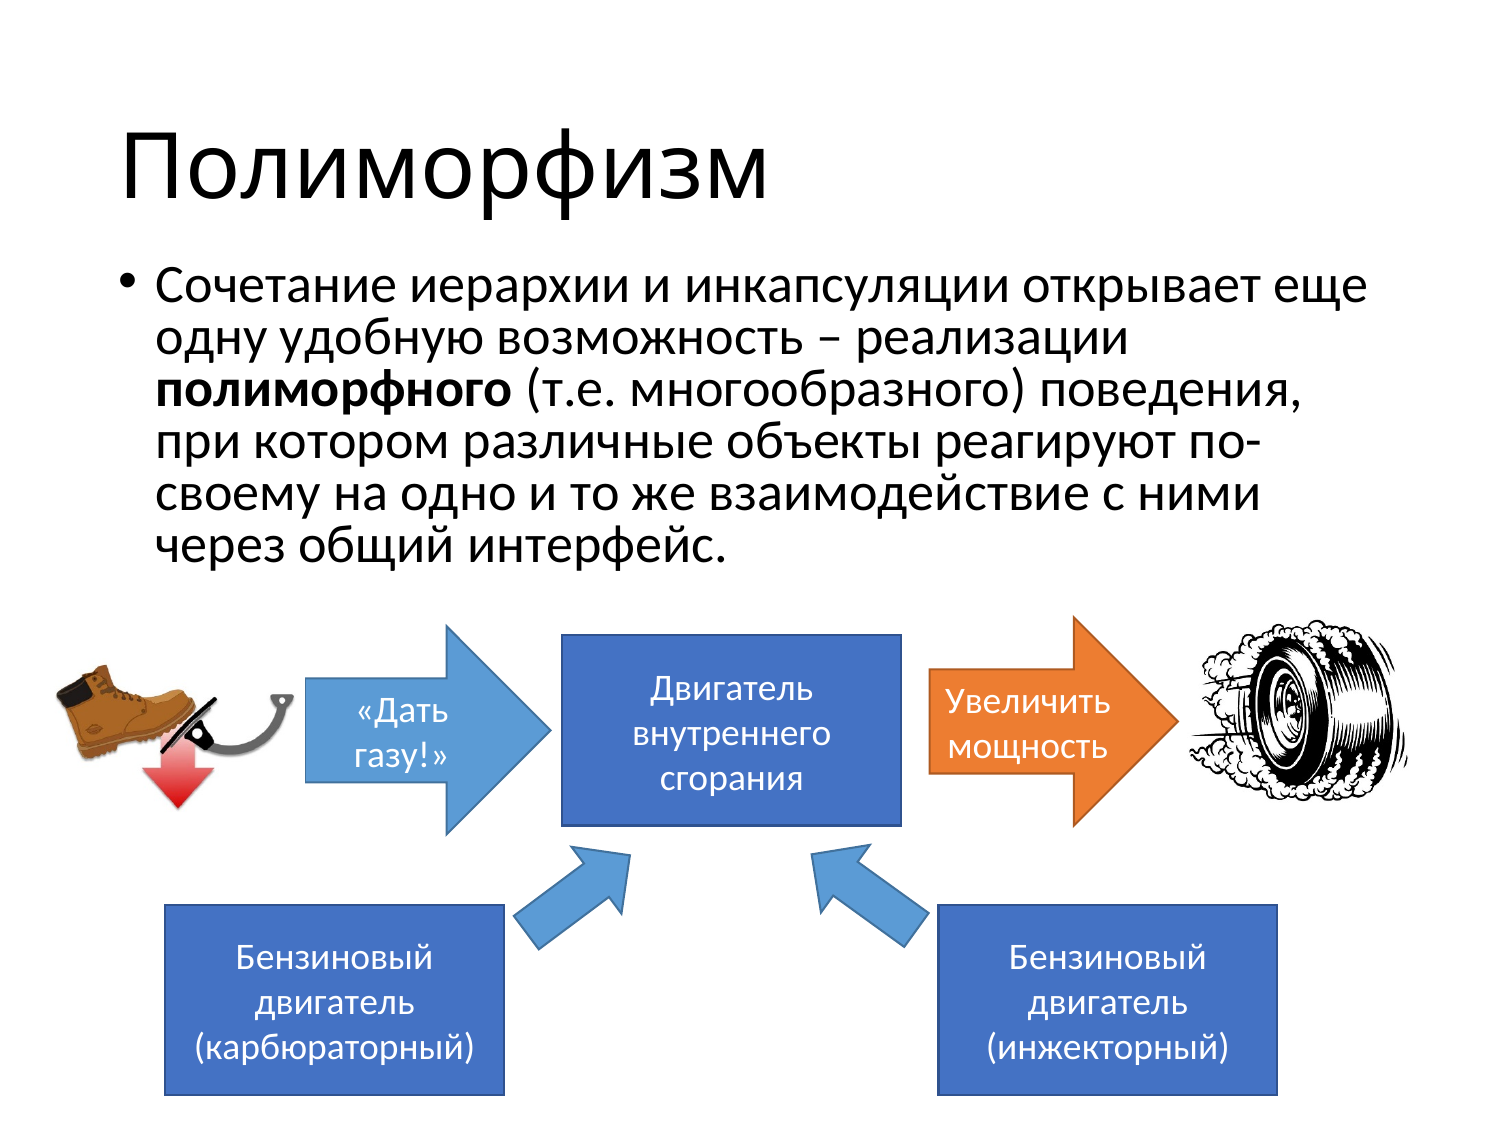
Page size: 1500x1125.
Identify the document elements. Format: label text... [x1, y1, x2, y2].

text_box Двигатель внутреннего сгорания [562, 635, 902, 826]
text_box Увеличить мощность [929, 617, 1178, 826]
text_box «Дать газу!» [305, 626, 551, 835]
picture [44, 658, 305, 816]
text_box [513, 846, 630, 950]
list Сочетание иерархии и инкапсуляции открывает еще одну удобную возможность – реализации полиморфного (т.е. многообразного) поведения, при котором различные объекты реагируют по-своему на одно и то же взаимодействие с ними через общий интерфейс. [103, 253, 1397, 608]
title Полиморфизм [103, 59, 1397, 253]
text_box Бензиновый двигатель (карбюраторный) [165, 904, 505, 1096]
text_box Бензиновый двигатель (инжекторный) [938, 904, 1278, 1096]
text_box [811, 844, 929, 947]
picture [1187, 617, 1409, 803]
